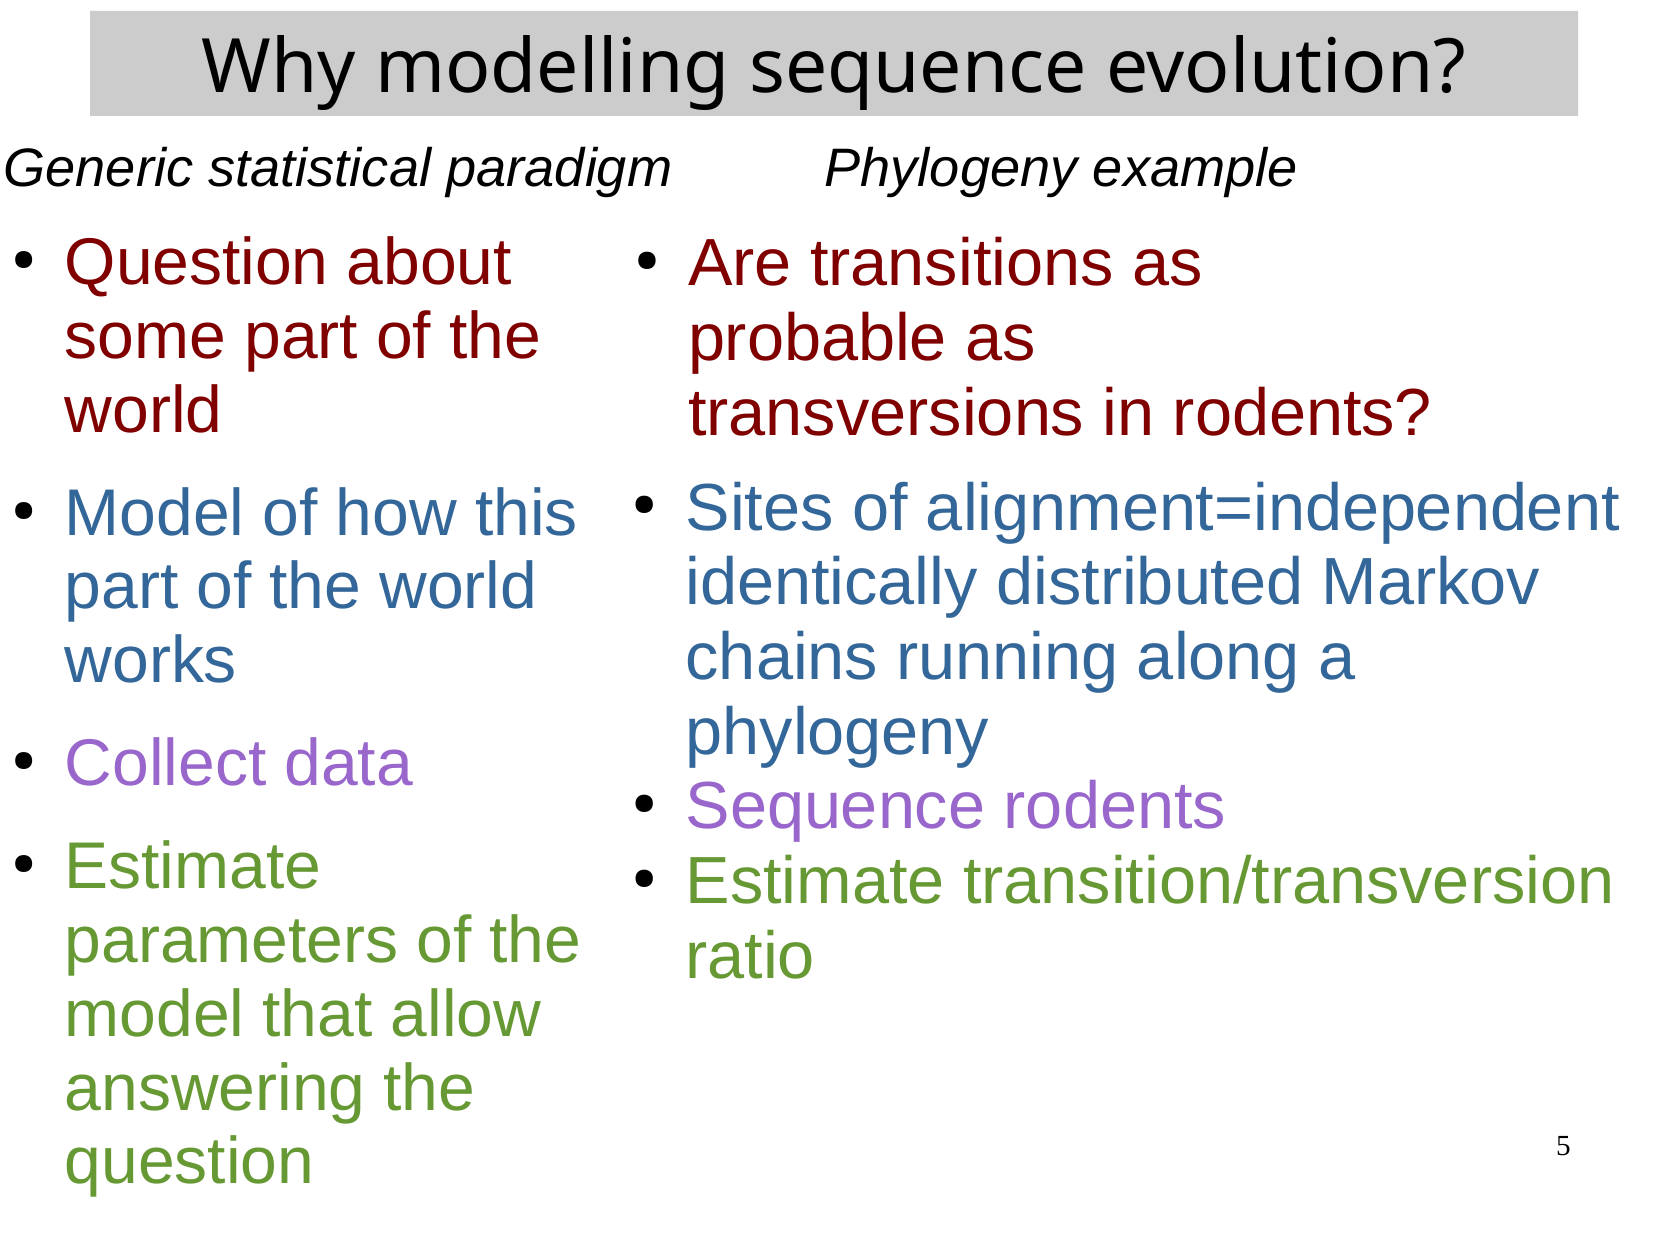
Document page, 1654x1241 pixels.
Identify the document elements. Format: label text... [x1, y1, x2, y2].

list Are transitions as probable as transversions in rodents? [617, 225, 1437, 462]
text_box Generic statistical paradigm [0, 129, 694, 266]
text_box Sites of alignment=independent identically distributed Markov chains running along a phylogeny Sequence rodents Estimate transition/transversion ratio [600, 462, 1654, 1209]
text_box Phylogeny example [809, 129, 1515, 266]
title Why modelling sequence evolution? [90, 10, 1579, 116]
list Question about some part of the world Model of how this part of the world works Collect data Estimate parameters of the model that allow answering the question [0, 266, 617, 1201]
